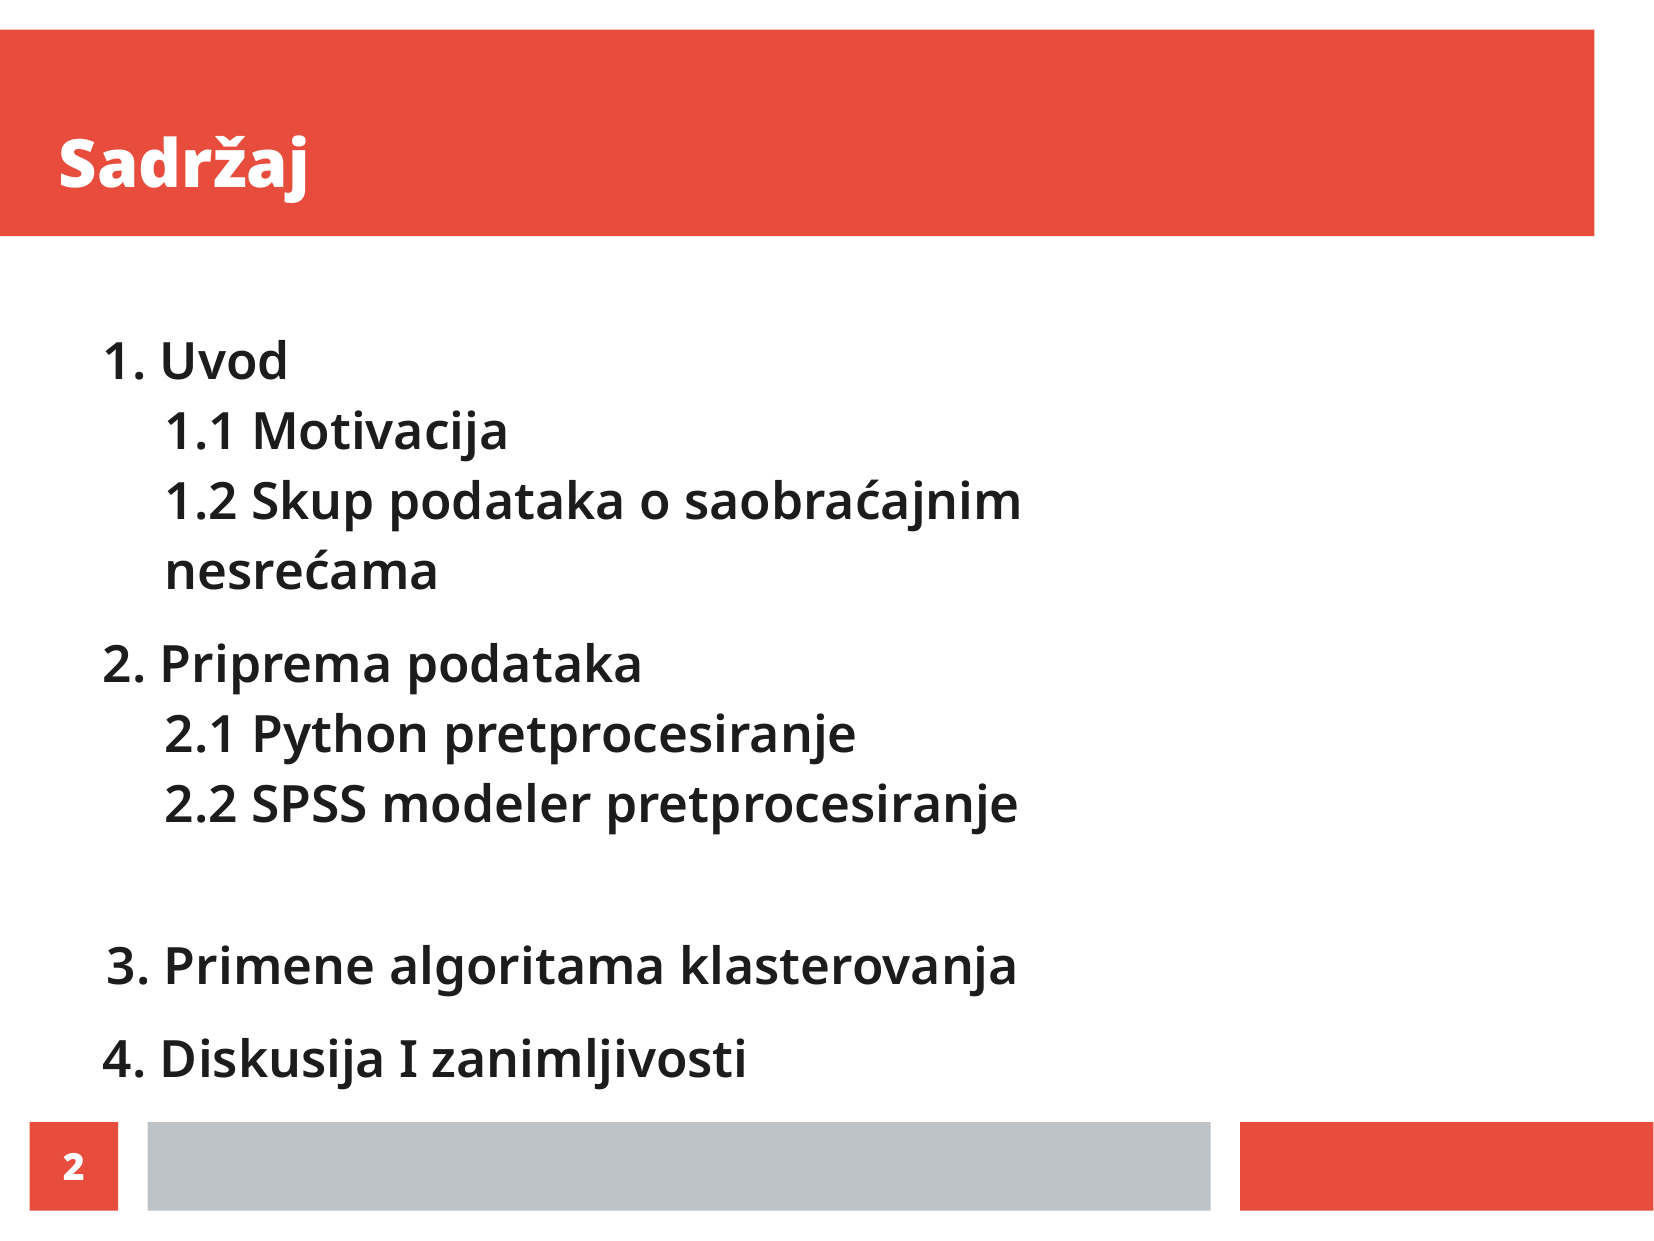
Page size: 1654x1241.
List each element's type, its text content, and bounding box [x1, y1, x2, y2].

title Sadržaj [59, 59, 1595, 207]
list 1. Uvod 1.1 Motivacija 1.2 Skup podataka o saobraćajnim nesrećama 2. Priprema podataka 2.1 Python pretprocesiranje 2.2 SPSS modeler pretprocesiranje 3. Primene algoritama klasterovanja 4. Diskusija I zanimljivosti [59, 324, 1565, 1093]
